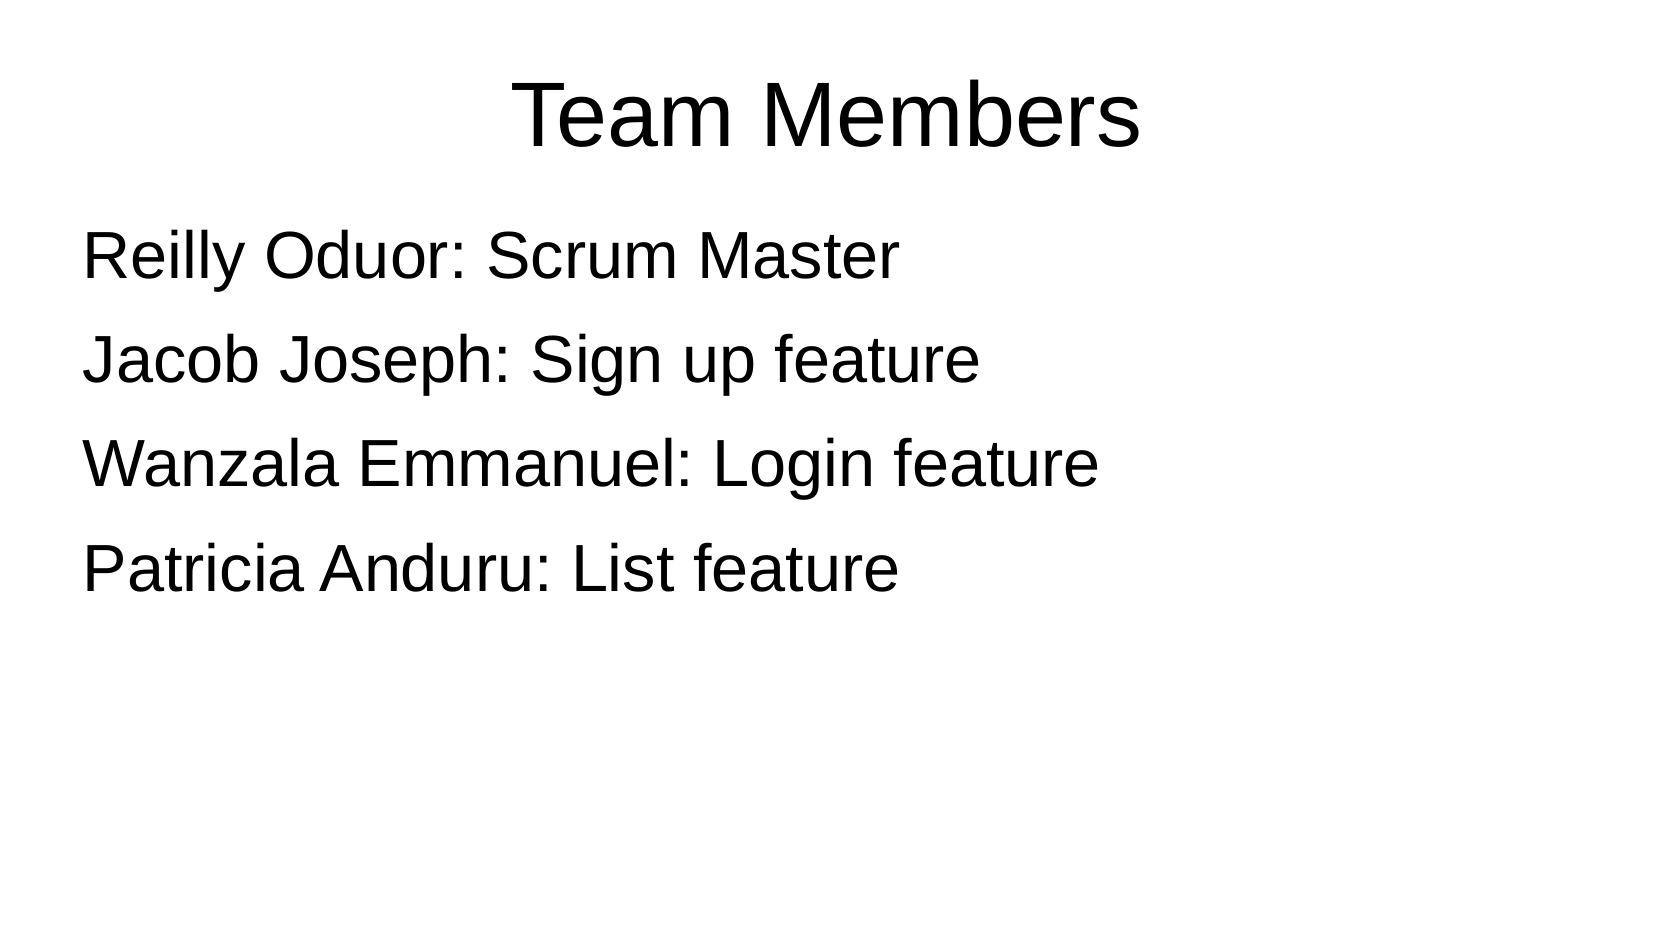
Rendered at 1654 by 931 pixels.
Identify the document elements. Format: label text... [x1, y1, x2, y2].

list Reilly Oduor: Scrum Master Jacob Joseph: Sign up feature Wanzala Emmanuel: Login feature Patricia Anduru: List feature [82, 217, 1571, 758]
title Team Members [82, 37, 1571, 193]
